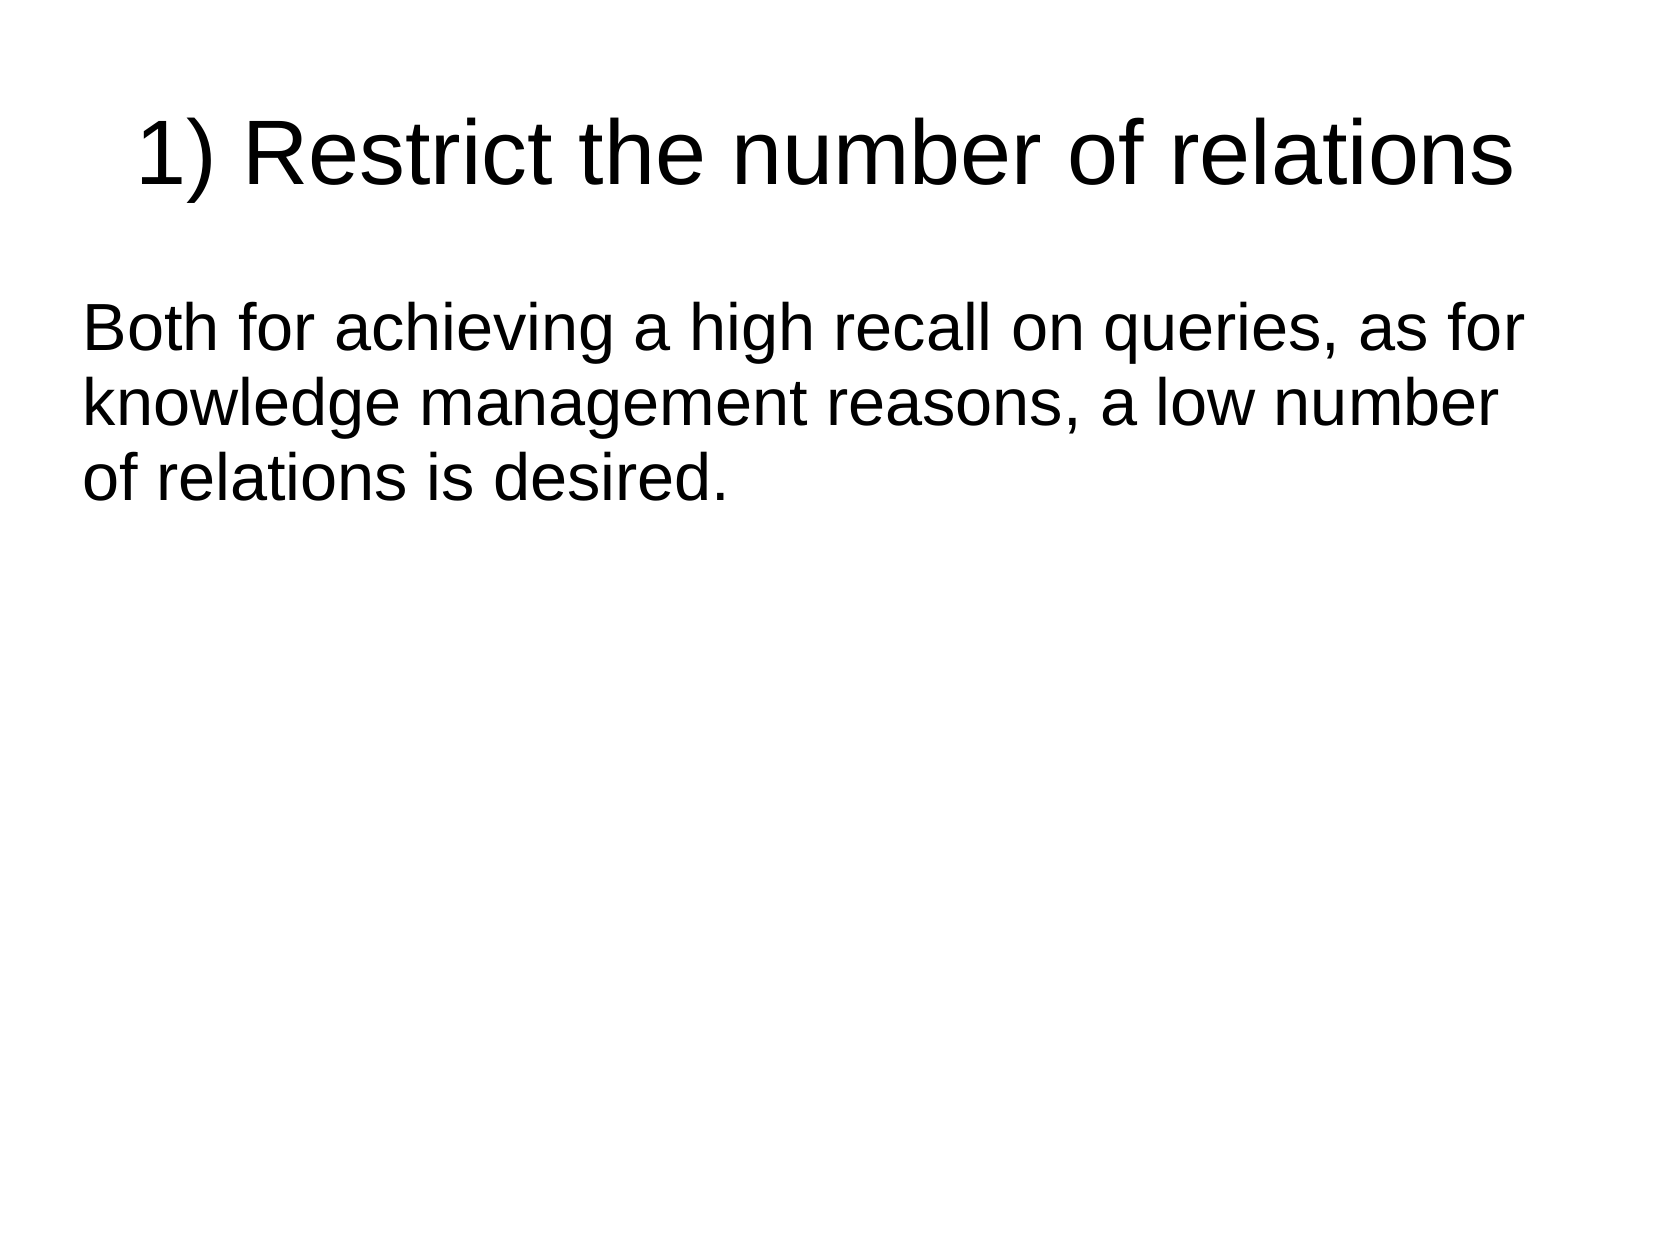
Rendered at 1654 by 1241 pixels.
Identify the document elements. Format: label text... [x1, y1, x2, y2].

title 1) Restrict the number of relations [82, 49, 1571, 257]
list Both for achieving a high recall on queries, as for knowledge management reasons, a low number of relations is desired. [82, 290, 1571, 1109]
